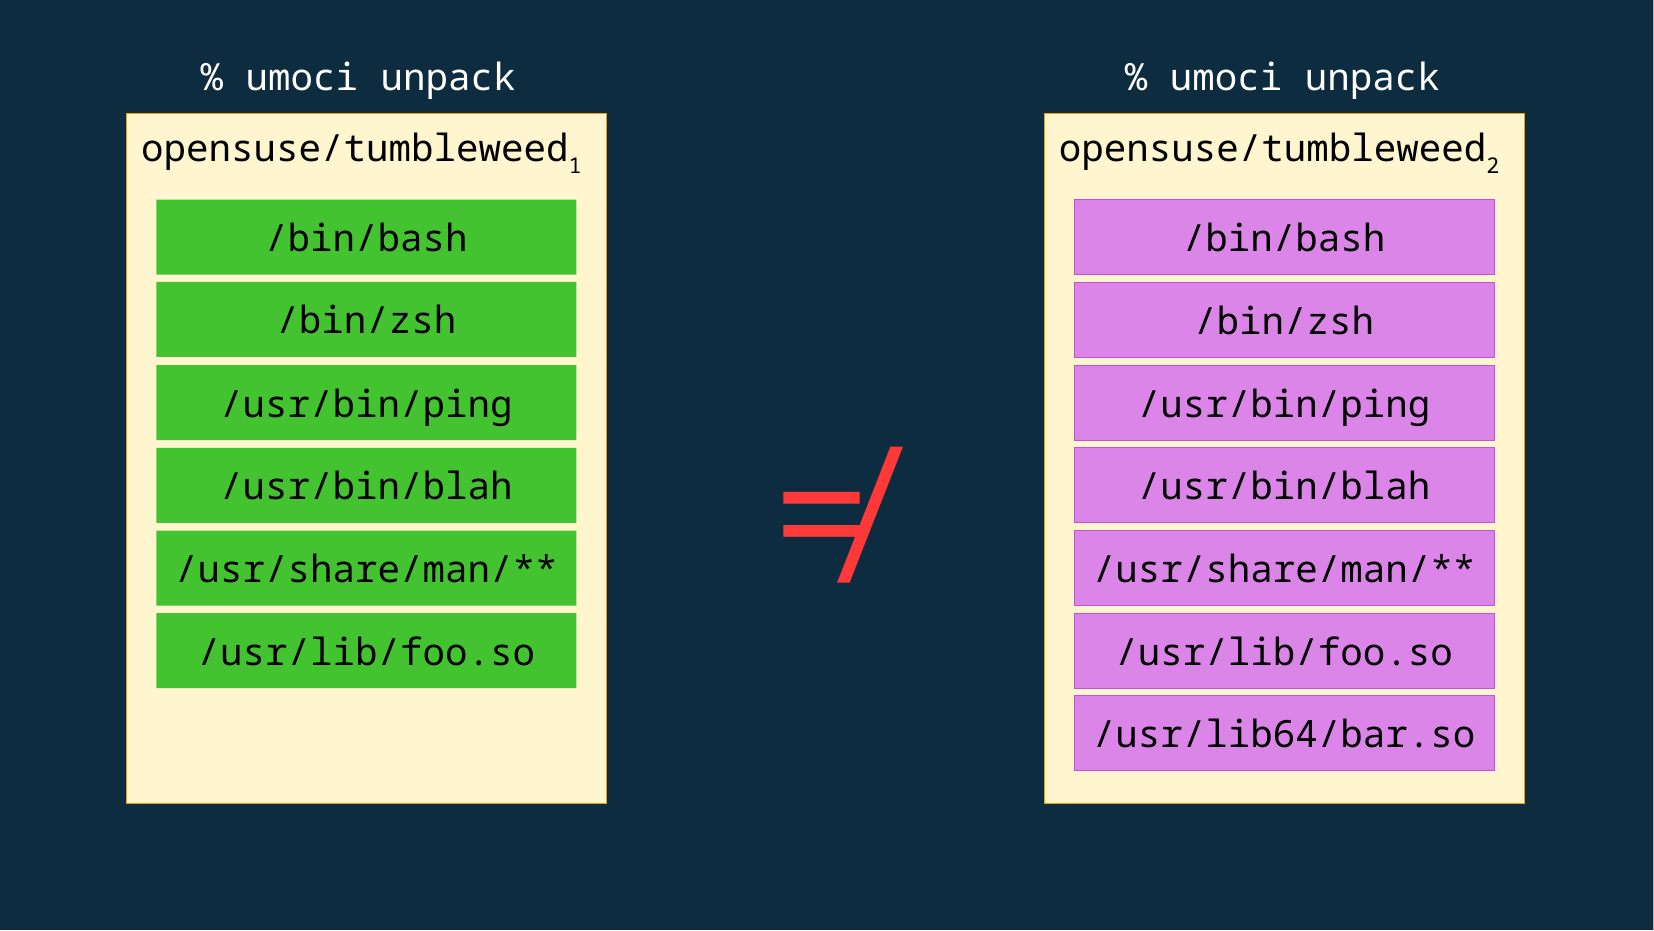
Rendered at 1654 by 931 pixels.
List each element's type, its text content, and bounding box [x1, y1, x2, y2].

text_box ≠ [760, 387, 882, 603]
text_box % umoci unpack [185, 42, 531, 106]
text_box /usr/bin/ping [156, 365, 577, 441]
text_box /usr/lib/foo.so [1074, 613, 1495, 689]
text_box % umoci unpack [1110, 42, 1456, 106]
text_box /usr/share/man/** [1074, 530, 1495, 606]
text_box /usr/lib/foo.so [156, 613, 577, 689]
text_box opensuse/tumbleweed1 [126, 113, 607, 804]
text_box /bin/zsh [1074, 282, 1495, 358]
text_box /usr/share/man/** [156, 530, 577, 606]
text_box /usr/bin/blah [1074, 447, 1495, 523]
text_box /usr/bin/ping [1074, 365, 1495, 441]
text_box /bin/bash [156, 199, 577, 275]
text_box opensuse/tumbleweed2 [1044, 113, 1525, 804]
text_box /usr/bin/blah [156, 447, 577, 523]
text_box /bin/zsh [156, 281, 577, 357]
text_box /usr/lib64/bar.so [1074, 695, 1495, 771]
text_box /bin/bash [1074, 199, 1495, 275]
